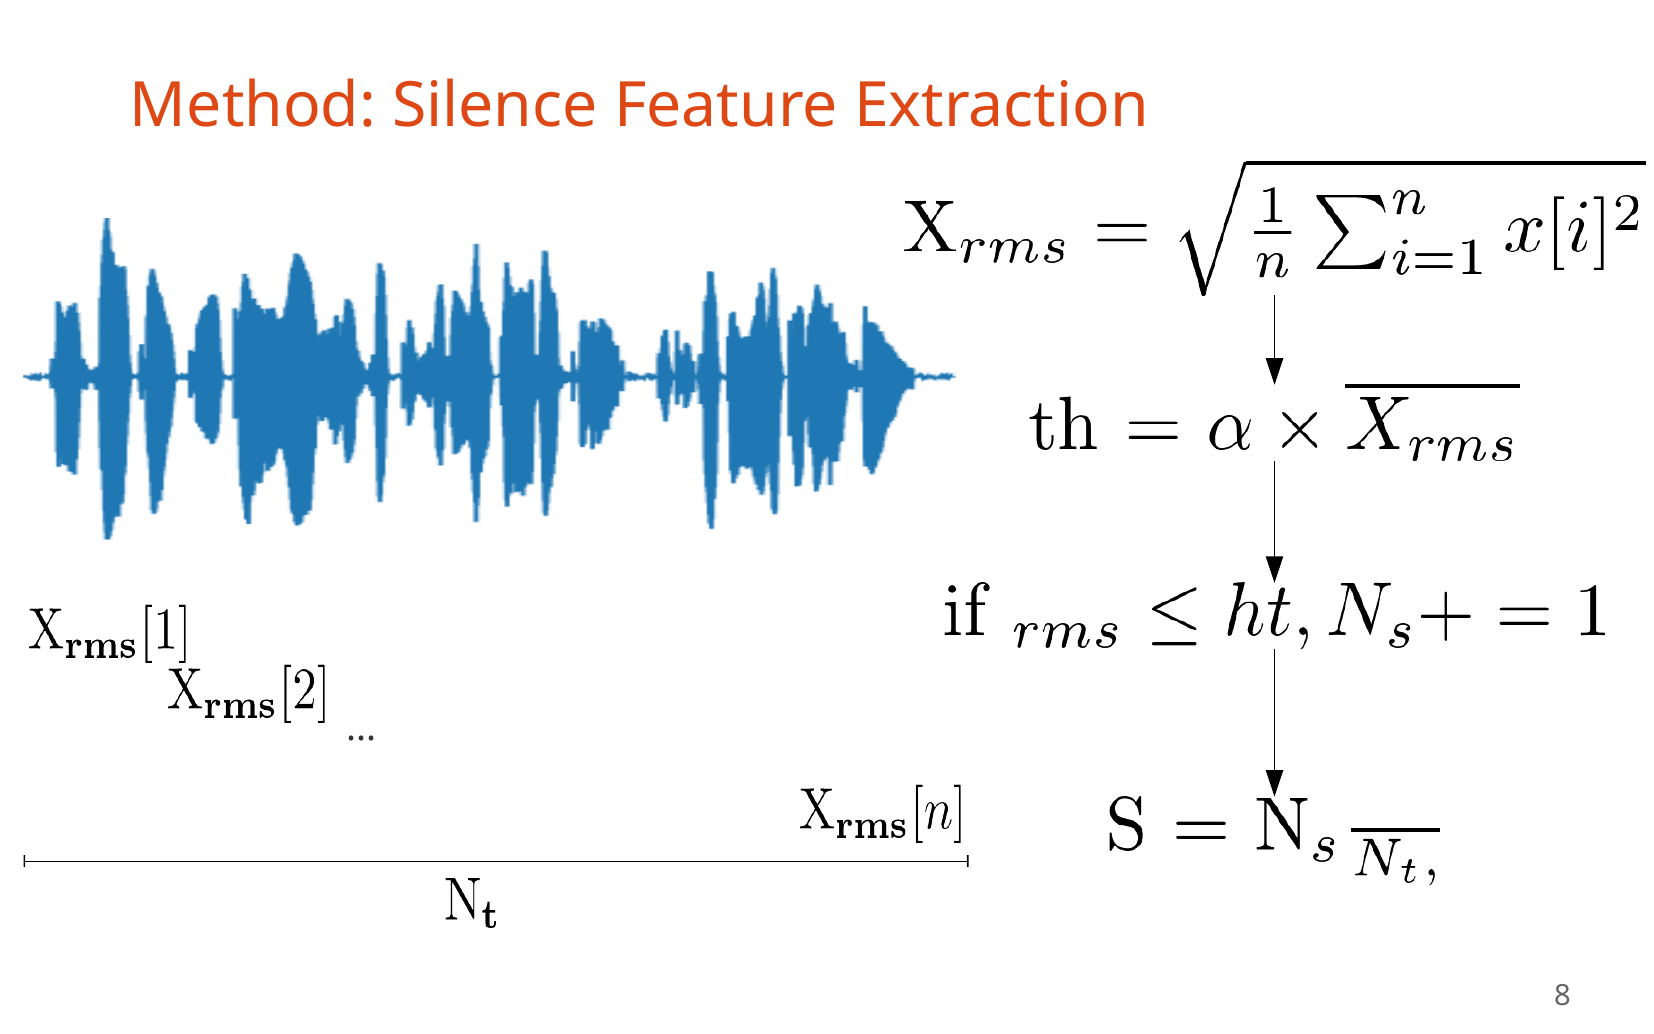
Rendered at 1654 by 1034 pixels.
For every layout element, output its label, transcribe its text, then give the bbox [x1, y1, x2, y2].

picture [944, 582, 1605, 650]
title Method: Silence Feature Extraction [129, 49, 1518, 155]
picture [1029, 384, 1520, 461]
picture [28, 604, 186, 663]
picture [23, 161, 1646, 541]
text_box ... [331, 692, 434, 807]
picture [167, 664, 325, 723]
picture [445, 878, 496, 928]
picture [1109, 796, 1440, 885]
picture [799, 784, 961, 844]
